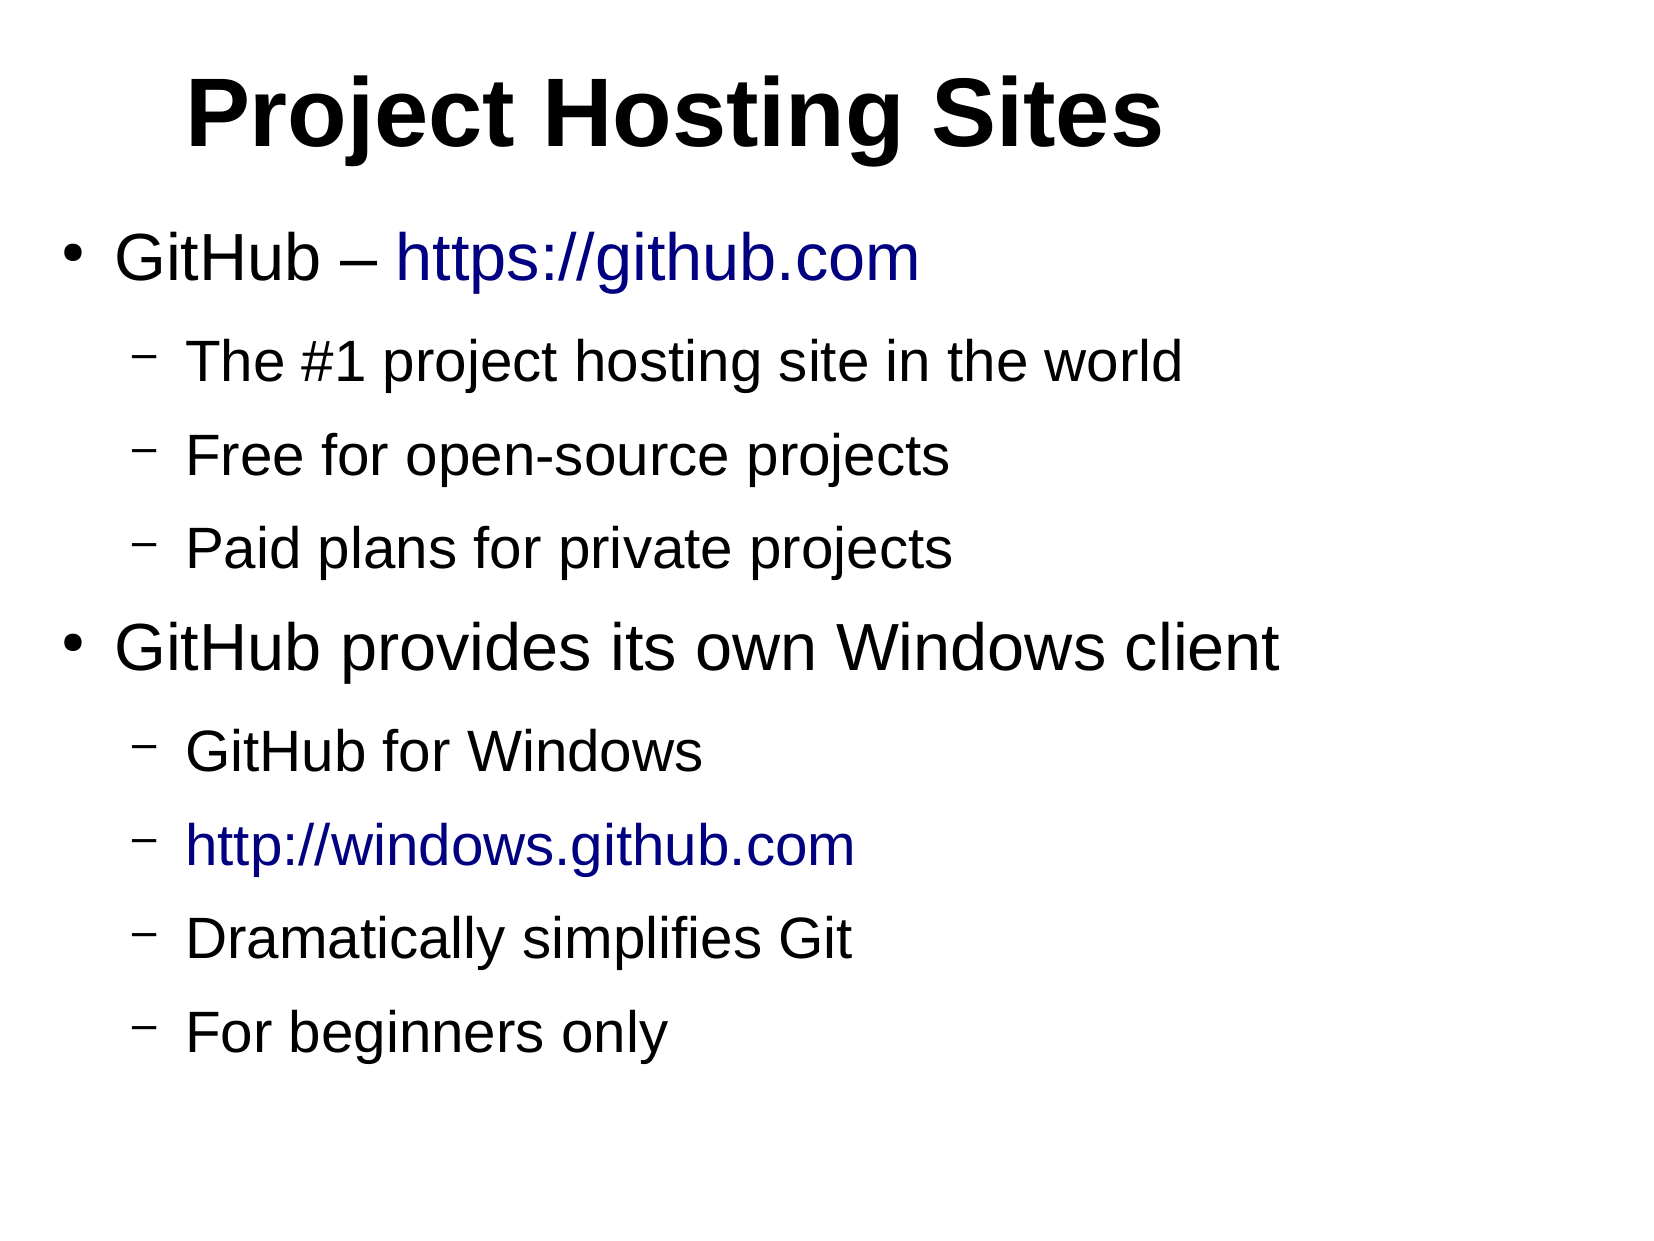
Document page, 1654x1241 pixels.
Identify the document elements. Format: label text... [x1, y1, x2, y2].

title Project Hosting Sites [25, 7, 1325, 209]
list GitHub – https://github.com The #1 project hosting site in the world Free for open-source projects Paid plans for private projects GitHub provides its own Windows client GitHub for Windows http://windows.github.com Dramatically simplifies Git For beginners only [25, 208, 1628, 1216]
